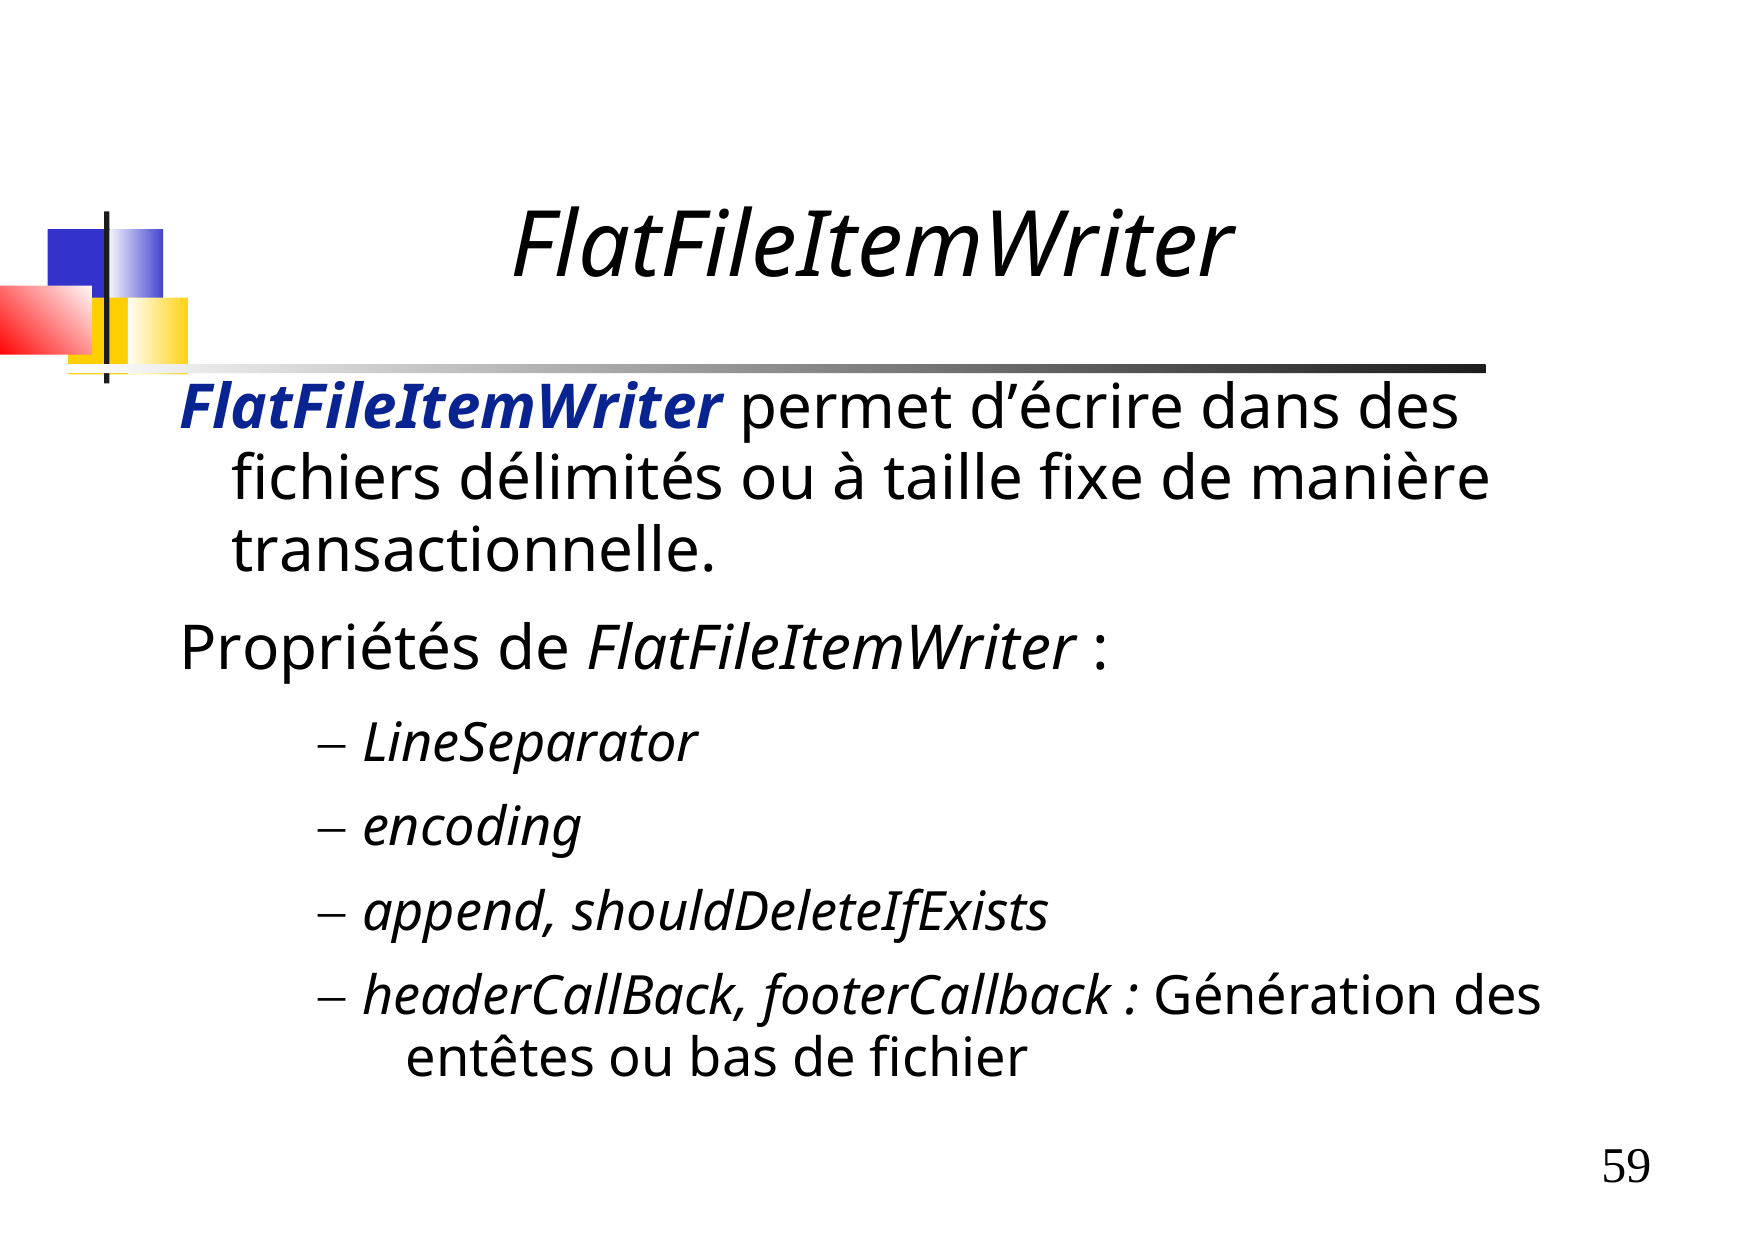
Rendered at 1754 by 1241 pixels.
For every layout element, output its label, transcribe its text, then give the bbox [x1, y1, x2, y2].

title FlatFileItemWriter [179, 139, 1567, 351]
list FlatFileItemWriter permet d’écrire dans des fichiers délimités ou à taille fixe de manière transactionnelle. Propriétés de FlatFileItemWriter : LineSeparator encoding append, shouldDeleteIfExists headerCallBack, footerCallback : Génération des entêtes ou bas de fichier [179, 371, 1567, 1091]
